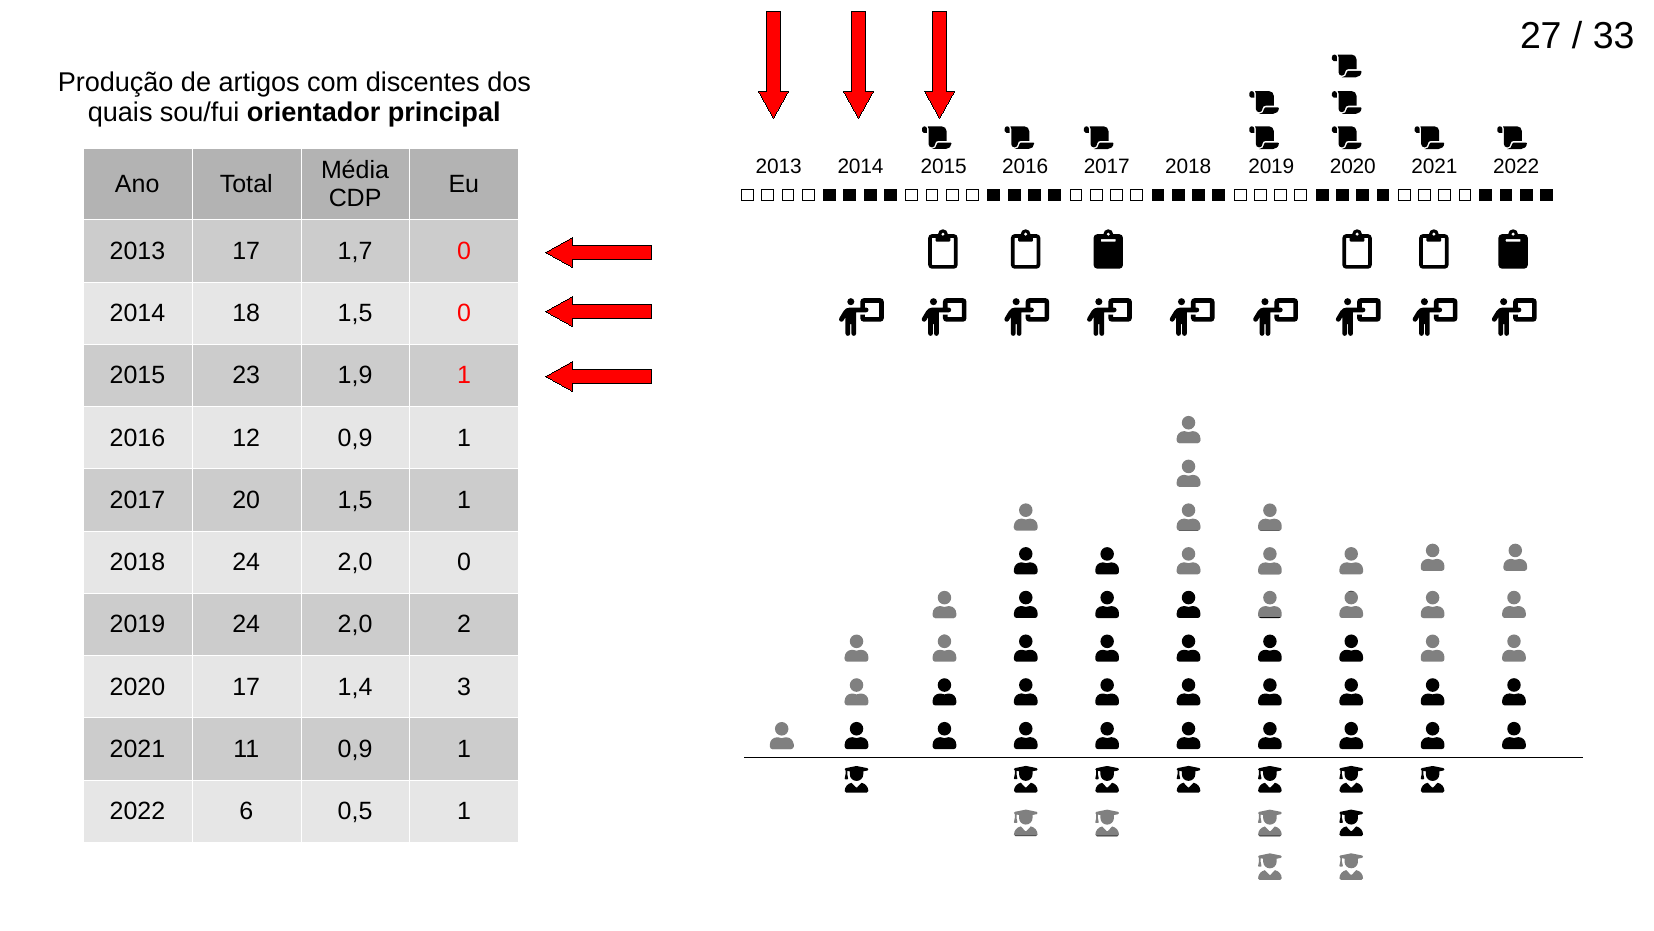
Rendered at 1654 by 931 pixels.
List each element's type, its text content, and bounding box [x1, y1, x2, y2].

picture [1498, 229, 1528, 269]
picture [1249, 124, 1279, 151]
picture [836, 298, 884, 336]
picture [1001, 298, 1050, 336]
text_box [864, 189, 877, 201]
text_box [1257, 545, 1284, 575]
table_cell 2,0 [302, 532, 409, 593]
text_box [1093, 806, 1120, 836]
text_box [1398, 189, 1411, 201]
text_box 2019 [1233, 147, 1310, 186]
text_box [1174, 501, 1201, 531]
text_box [761, 189, 774, 201]
text_box [1274, 189, 1287, 201]
table_cell 0 [410, 532, 518, 593]
text_box [823, 189, 836, 201]
text_box [782, 189, 794, 201]
picture [1339, 765, 1364, 793]
text_box [545, 361, 652, 392]
table_cell 3 [410, 656, 518, 717]
picture [1258, 766, 1282, 793]
picture [1095, 678, 1119, 706]
picture [1084, 298, 1132, 336]
picture [1410, 298, 1458, 336]
text_box [1172, 189, 1185, 201]
text_box [843, 11, 874, 119]
picture [1339, 809, 1364, 837]
text_box 2014 [822, 147, 899, 186]
text_box [1110, 189, 1123, 201]
picture [1004, 124, 1035, 151]
text_box [966, 189, 979, 201]
text_box [1438, 189, 1451, 201]
text_box [1356, 189, 1369, 201]
text_box [1257, 851, 1284, 880]
table_header Ano [84, 149, 192, 219]
picture [1013, 634, 1038, 662]
table_cell 2021 [84, 718, 192, 780]
text_box [844, 677, 871, 707]
table_cell 0,9 [302, 718, 409, 780]
text_box 2021 [1396, 147, 1473, 186]
text_box [1520, 189, 1533, 201]
text_box [1048, 189, 1061, 201]
table_cell 2014 [84, 283, 192, 344]
table_cell 2,0 [302, 594, 409, 655]
table_cell 1,5 [302, 469, 409, 531]
table_cell 0,9 [302, 407, 409, 468]
text_box 2017 [1068, 147, 1145, 186]
picture [1176, 590, 1201, 618]
picture [919, 298, 967, 336]
picture [1176, 634, 1201, 662]
text_box [1501, 634, 1528, 663]
picture [932, 678, 957, 706]
picture [1095, 634, 1119, 662]
picture [1250, 298, 1299, 336]
picture [1339, 678, 1364, 706]
text_box [844, 633, 871, 663]
text_box [1459, 189, 1471, 201]
text_box [1192, 189, 1205, 201]
table_cell 18 [193, 283, 301, 344]
text_box [1501, 590, 1528, 619]
text_box [1336, 189, 1349, 201]
text_box [545, 296, 652, 327]
text_box [1502, 542, 1529, 572]
picture [1249, 89, 1279, 116]
table_cell 1,7 [302, 220, 409, 282]
text_box [1028, 189, 1041, 201]
picture [1013, 721, 1038, 750]
picture [922, 124, 952, 151]
text_box [545, 237, 652, 268]
table_cell 1 [410, 718, 518, 780]
text_box [924, 11, 955, 119]
picture [1333, 298, 1381, 336]
table_cell 2022 [84, 781, 192, 842]
table_cell 1,4 [302, 656, 409, 717]
table_cell 24 [193, 532, 301, 593]
table_cell 2015 [84, 345, 192, 406]
table_cell 2020 [84, 656, 192, 717]
text_box 2016 [987, 147, 1064, 186]
text_box Produção de artigos com discentes dos quais sou/fui orientador principal [43, 59, 563, 135]
table_cell 24 [193, 594, 301, 655]
picture [932, 721, 957, 750]
text_box [931, 589, 958, 619]
table_cell 6 [193, 781, 301, 842]
text_box 2013 [740, 147, 817, 186]
picture [1258, 721, 1282, 750]
table_cell 2018 [84, 532, 192, 593]
table_cell 1 [410, 345, 518, 406]
text_box [1294, 189, 1307, 201]
picture [1489, 298, 1537, 336]
text_box [1013, 502, 1040, 532]
table_cell 2019 [84, 594, 192, 655]
picture [1331, 52, 1362, 79]
table_cell 0 [410, 220, 518, 282]
table_cell 12 [193, 407, 301, 468]
picture [1497, 124, 1527, 151]
picture [1176, 765, 1201, 793]
table_cell 1 [410, 781, 518, 842]
table_cell 1 [410, 407, 518, 468]
picture [1420, 721, 1445, 750]
text_box 2020 [1315, 147, 1391, 186]
text_box [1338, 852, 1365, 882]
text_box [1338, 591, 1365, 621]
picture [1502, 721, 1526, 750]
picture [1013, 590, 1038, 618]
text_box [1257, 588, 1284, 618]
picture [1083, 124, 1114, 151]
table_cell 2013 [84, 220, 192, 282]
text_box [1234, 189, 1247, 201]
text_box [1130, 189, 1143, 201]
table_cell 17 [193, 656, 301, 717]
picture [1331, 124, 1362, 151]
text_box [884, 189, 897, 201]
picture [1419, 229, 1449, 269]
picture [1093, 229, 1124, 269]
picture [1167, 298, 1215, 336]
text_box [1013, 806, 1040, 836]
picture [844, 721, 869, 750]
text_box [1540, 189, 1553, 201]
picture [1339, 721, 1364, 750]
picture [1414, 124, 1445, 151]
text_box [1174, 414, 1201, 444]
text_box [1257, 501, 1284, 531]
table_cell 0 [410, 283, 518, 344]
text_box [946, 189, 959, 201]
table_cell 2017 [84, 469, 192, 531]
text_box [931, 634, 958, 664]
text_box [1420, 634, 1446, 663]
text_box [1377, 189, 1389, 201]
text_box [1008, 189, 1021, 201]
picture [1176, 678, 1201, 706]
text_box 2022 [1478, 147, 1555, 186]
table_header Média CDP [302, 149, 409, 219]
table_header Eu [410, 149, 518, 219]
picture [1095, 547, 1119, 575]
text_box [1479, 189, 1492, 201]
picture [1176, 721, 1201, 750]
text_box [1254, 189, 1267, 201]
text_box [1500, 189, 1512, 201]
picture [844, 766, 869, 793]
text_box [1212, 189, 1225, 201]
picture [1013, 547, 1038, 575]
picture [1258, 634, 1282, 662]
picture [1420, 678, 1445, 706]
table_cell 23 [193, 345, 301, 406]
text_box [1152, 189, 1164, 201]
picture [1339, 634, 1364, 662]
table_cell 2016 [84, 407, 192, 468]
table_cell 1,9 [302, 345, 409, 406]
text_box [1418, 189, 1431, 201]
table_header Total [193, 149, 301, 219]
text_box [926, 189, 938, 201]
table_cell 20 [193, 469, 301, 531]
text_box [741, 189, 754, 201]
text_box [1090, 189, 1103, 201]
picture [928, 229, 958, 269]
text_box [1316, 189, 1329, 201]
picture [1331, 89, 1362, 116]
text_box [758, 11, 789, 119]
text_box 2015 [905, 147, 982, 186]
picture [1013, 765, 1038, 793]
table_cell 0,5 [302, 781, 409, 842]
table_cell 2 [410, 594, 518, 655]
table_cell 1 [410, 469, 518, 531]
text_box <number> / 33 [1375, 0, 1654, 71]
picture [1095, 766, 1119, 793]
text_box [1070, 189, 1082, 201]
text_box [1174, 546, 1201, 576]
picture [1342, 229, 1372, 269]
text_box [1420, 542, 1446, 572]
text_box [1257, 806, 1284, 836]
picture [1420, 766, 1445, 793]
table_cell 11 [193, 718, 301, 780]
table_cell 17 [193, 220, 301, 282]
picture [1502, 678, 1526, 706]
picture [1010, 229, 1041, 269]
text_box [987, 189, 1000, 201]
text_box [843, 189, 856, 201]
text_box [1174, 458, 1201, 488]
text_box 2018 [1150, 147, 1227, 186]
picture [1095, 721, 1119, 750]
text_box [1338, 547, 1365, 576]
text_box [905, 189, 918, 201]
picture [1258, 678, 1282, 706]
picture [1095, 590, 1119, 619]
text_box [1420, 590, 1446, 619]
table_cell 1,5 [302, 283, 409, 344]
text_box [802, 189, 815, 201]
text_box [767, 720, 794, 750]
picture [1013, 678, 1038, 706]
